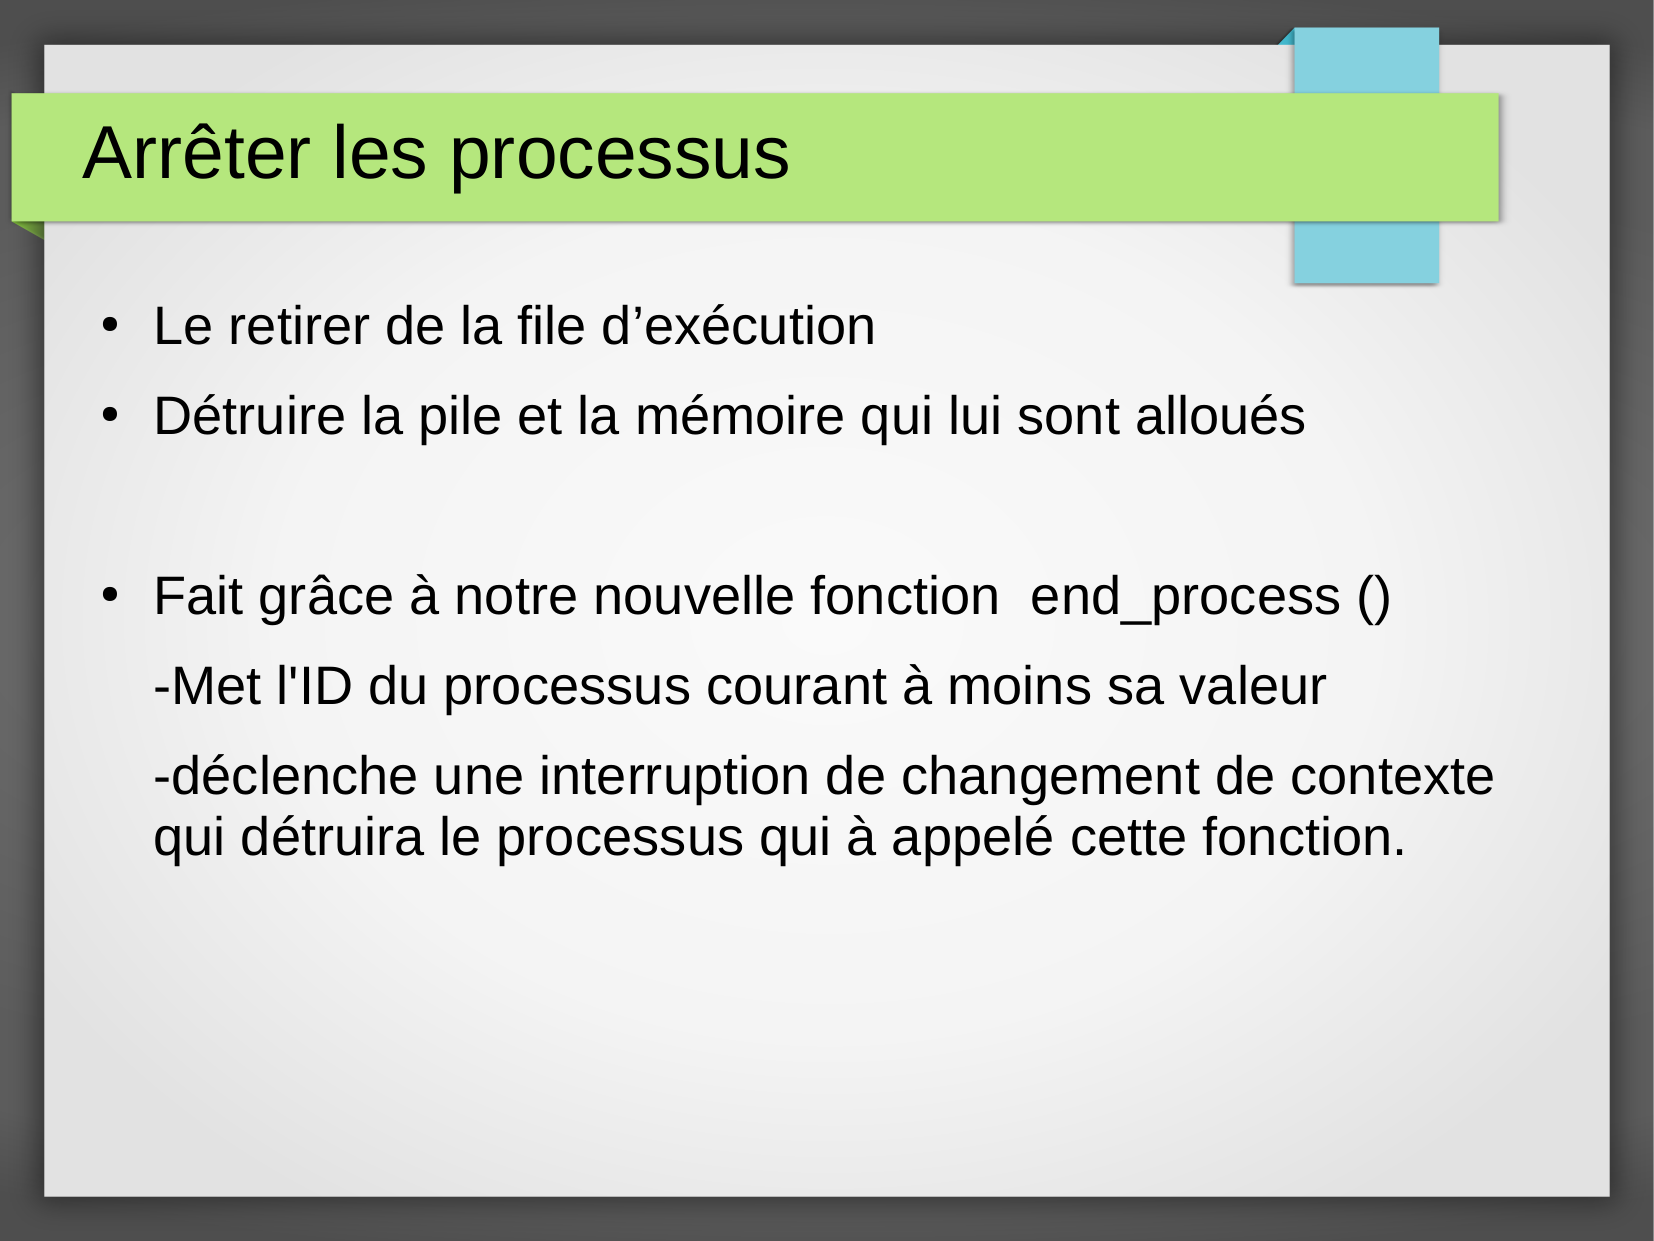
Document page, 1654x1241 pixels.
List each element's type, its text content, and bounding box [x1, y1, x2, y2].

list Le retirer de la file d’exécution Détruire la pile et la mémoire qui lui sont alloués Fait grâce à notre nouvelle fonction end_process () -Met l'ID du processus courant à moins sa valeur -déclenche une interruption de changement de contexte qui détruira le processus qui à appelé cette fonction. [82, 295, 1571, 1015]
title Arrêter les processus [82, 49, 1571, 257]
picture [0, 0, 1654, 1241]
